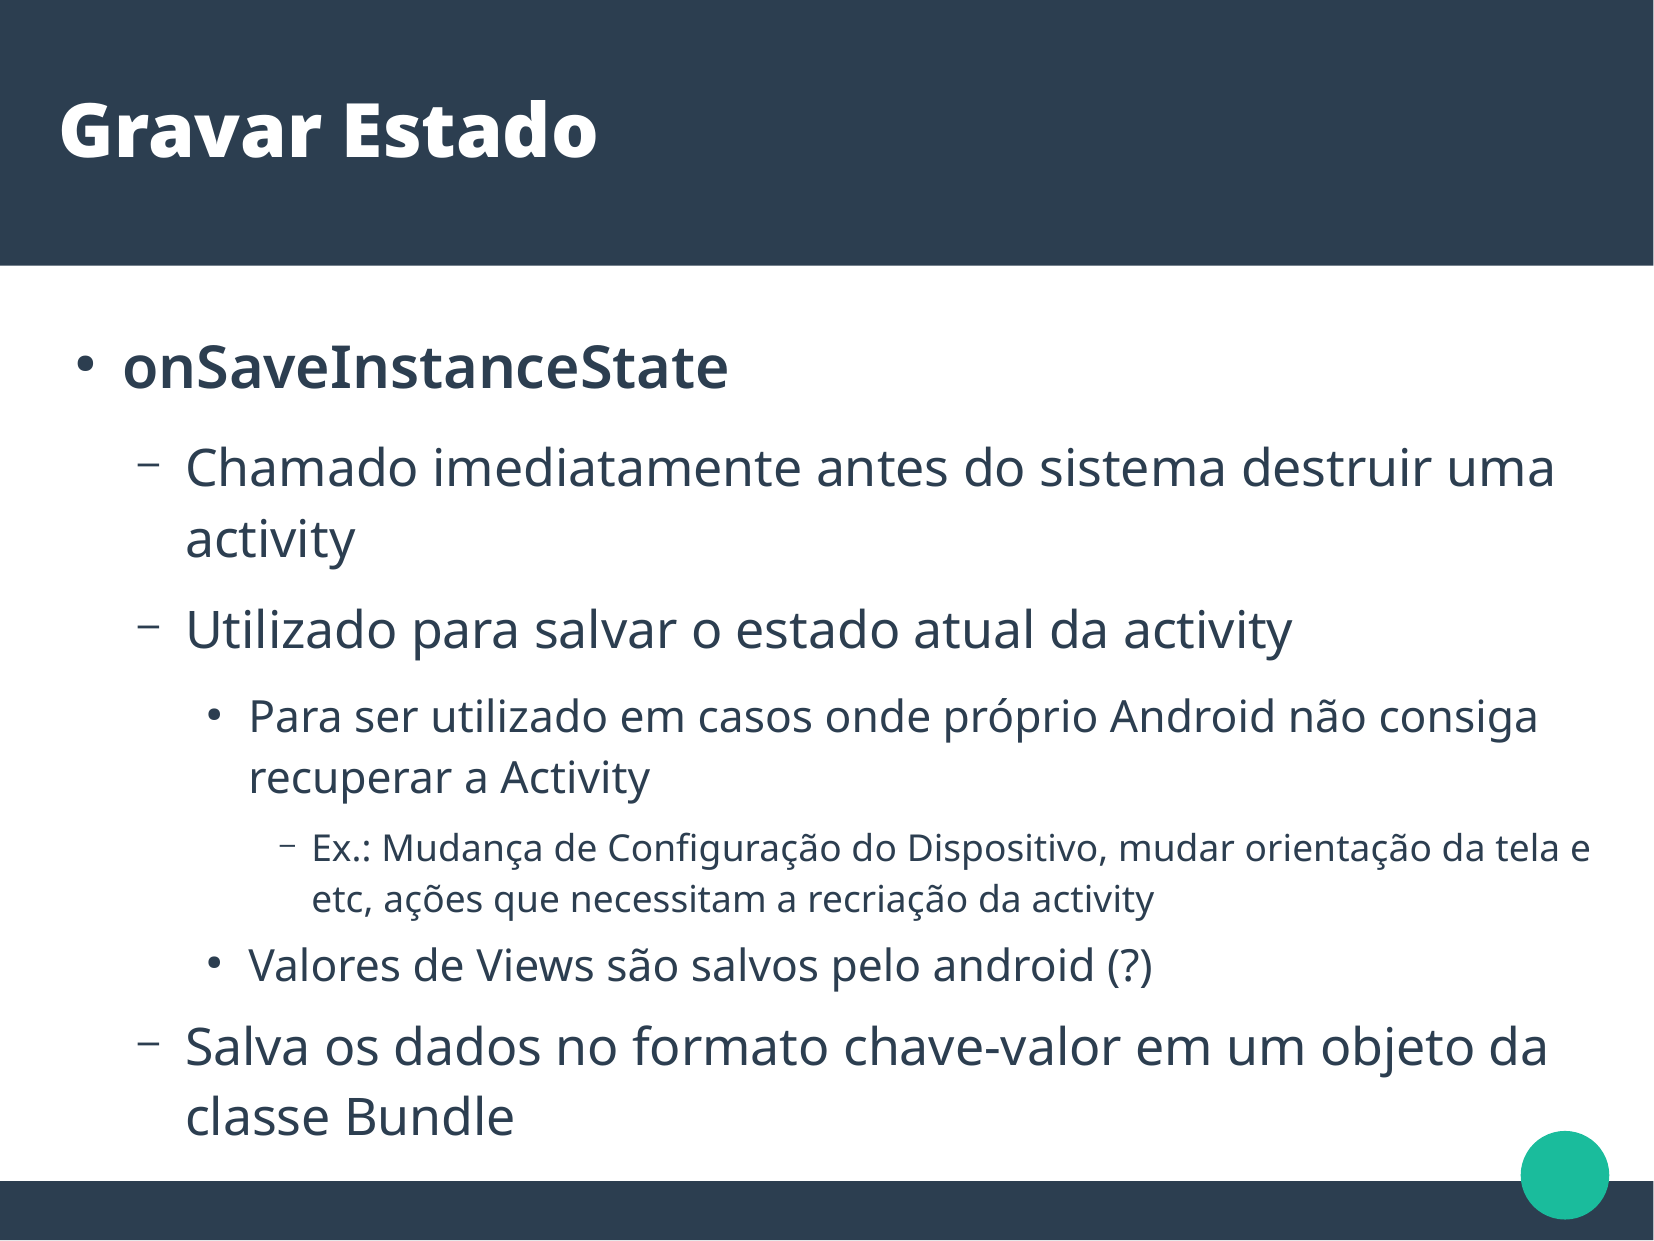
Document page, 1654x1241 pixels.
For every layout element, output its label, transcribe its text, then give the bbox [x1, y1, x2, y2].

title Gravar Estado [59, 49, 1595, 207]
list onSaveInstanceState Chamado imediatamente antes do sistema destruir uma activity Utilizado para salvar o estado atual da activity Para ser utilizado em casos onde próprio Android não consiga recuperar a Activity Ex.: Mudança de Configuração do Dispositivo, mudar orientação da tela e etc, ações que necessitam a recriação da activity Valores de Views são salvos pelo android (?) Salva os dados no formato chave-valor em um objeto da classe Bundle [59, 324, 1595, 1152]
